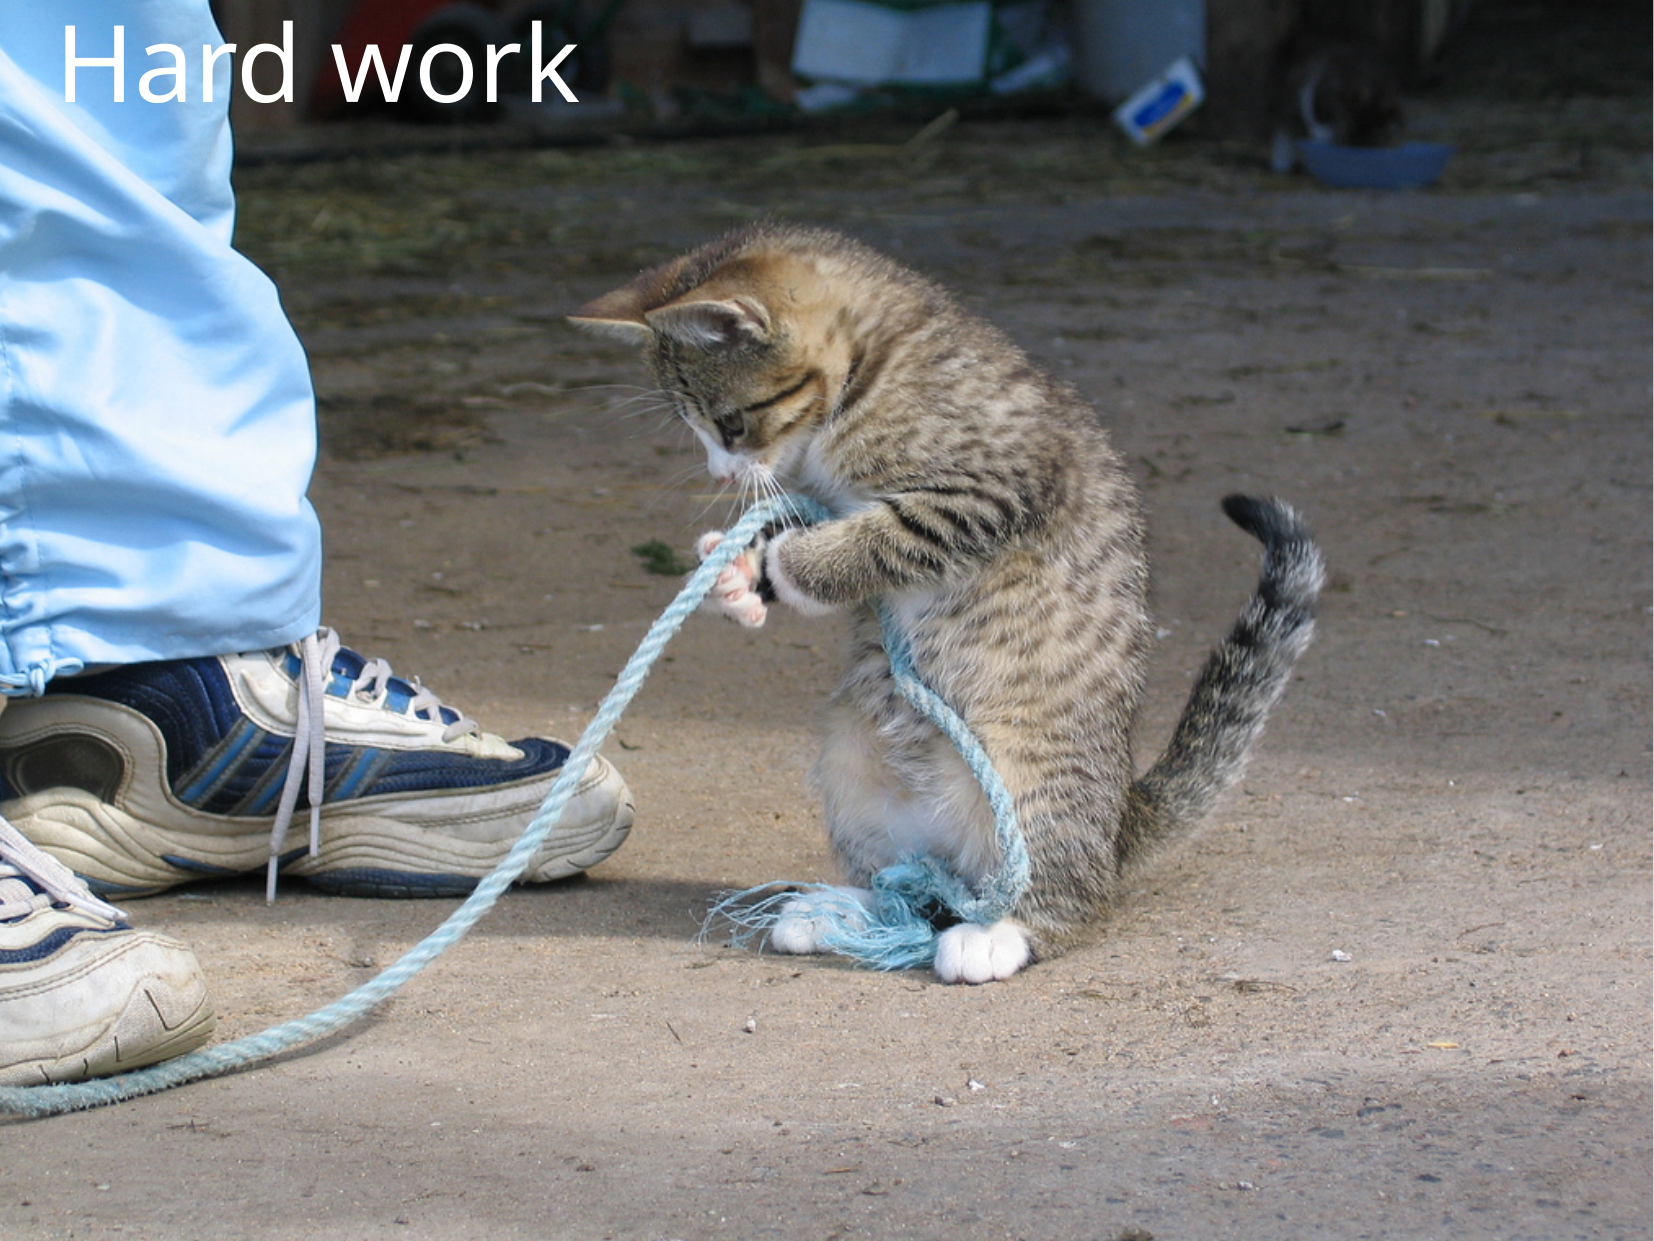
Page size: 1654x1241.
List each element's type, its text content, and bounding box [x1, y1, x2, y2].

text_box Hard work [0, 0, 637, 137]
picture [0, 0, 1654, 1241]
